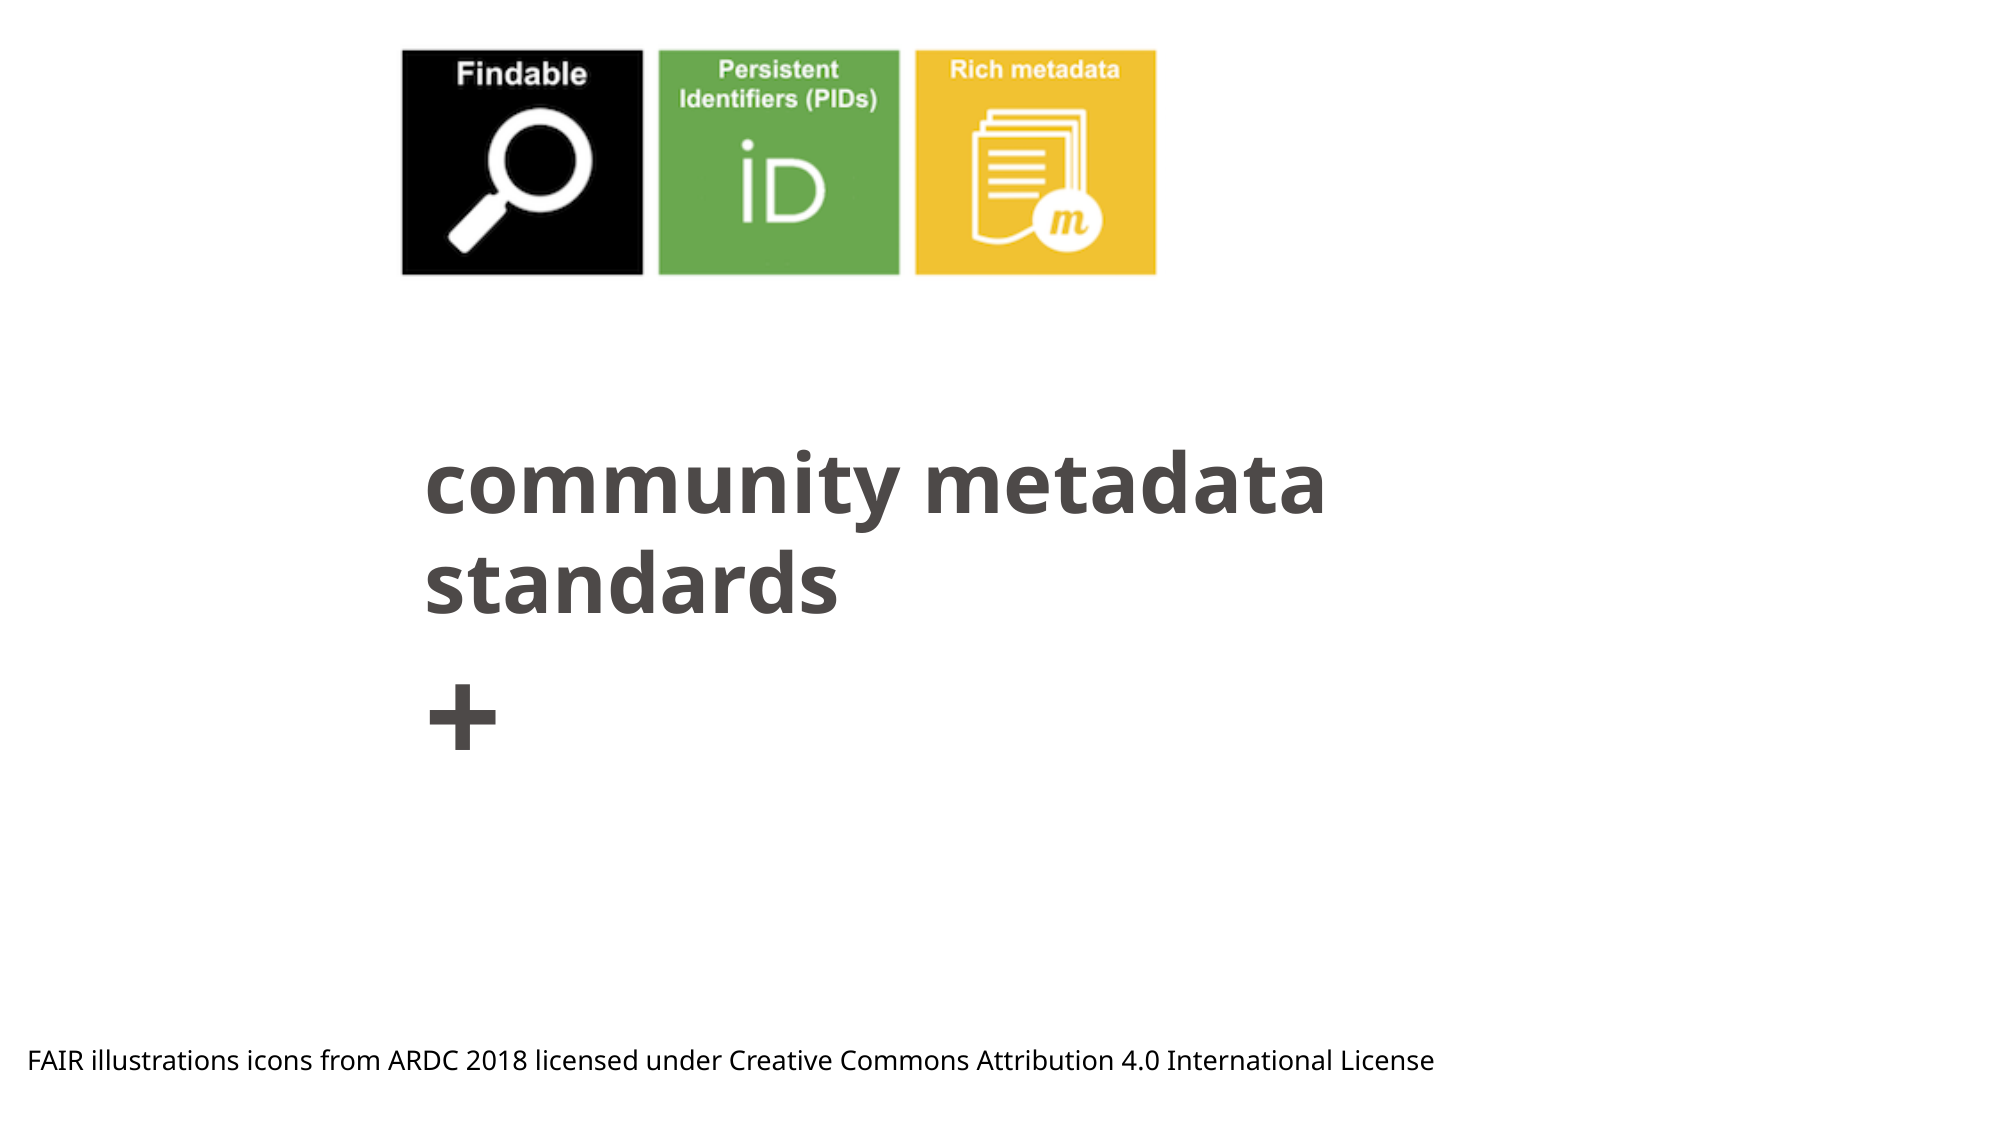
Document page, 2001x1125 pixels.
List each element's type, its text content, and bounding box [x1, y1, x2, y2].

picture [394, 42, 1166, 282]
text_box FAIR illustrations icons from ARDC 2018 licensed under Creative Commons Attribution 4.0 International License [12, 1028, 1548, 1125]
text_box community metadata standards + [409, 415, 1450, 995]
